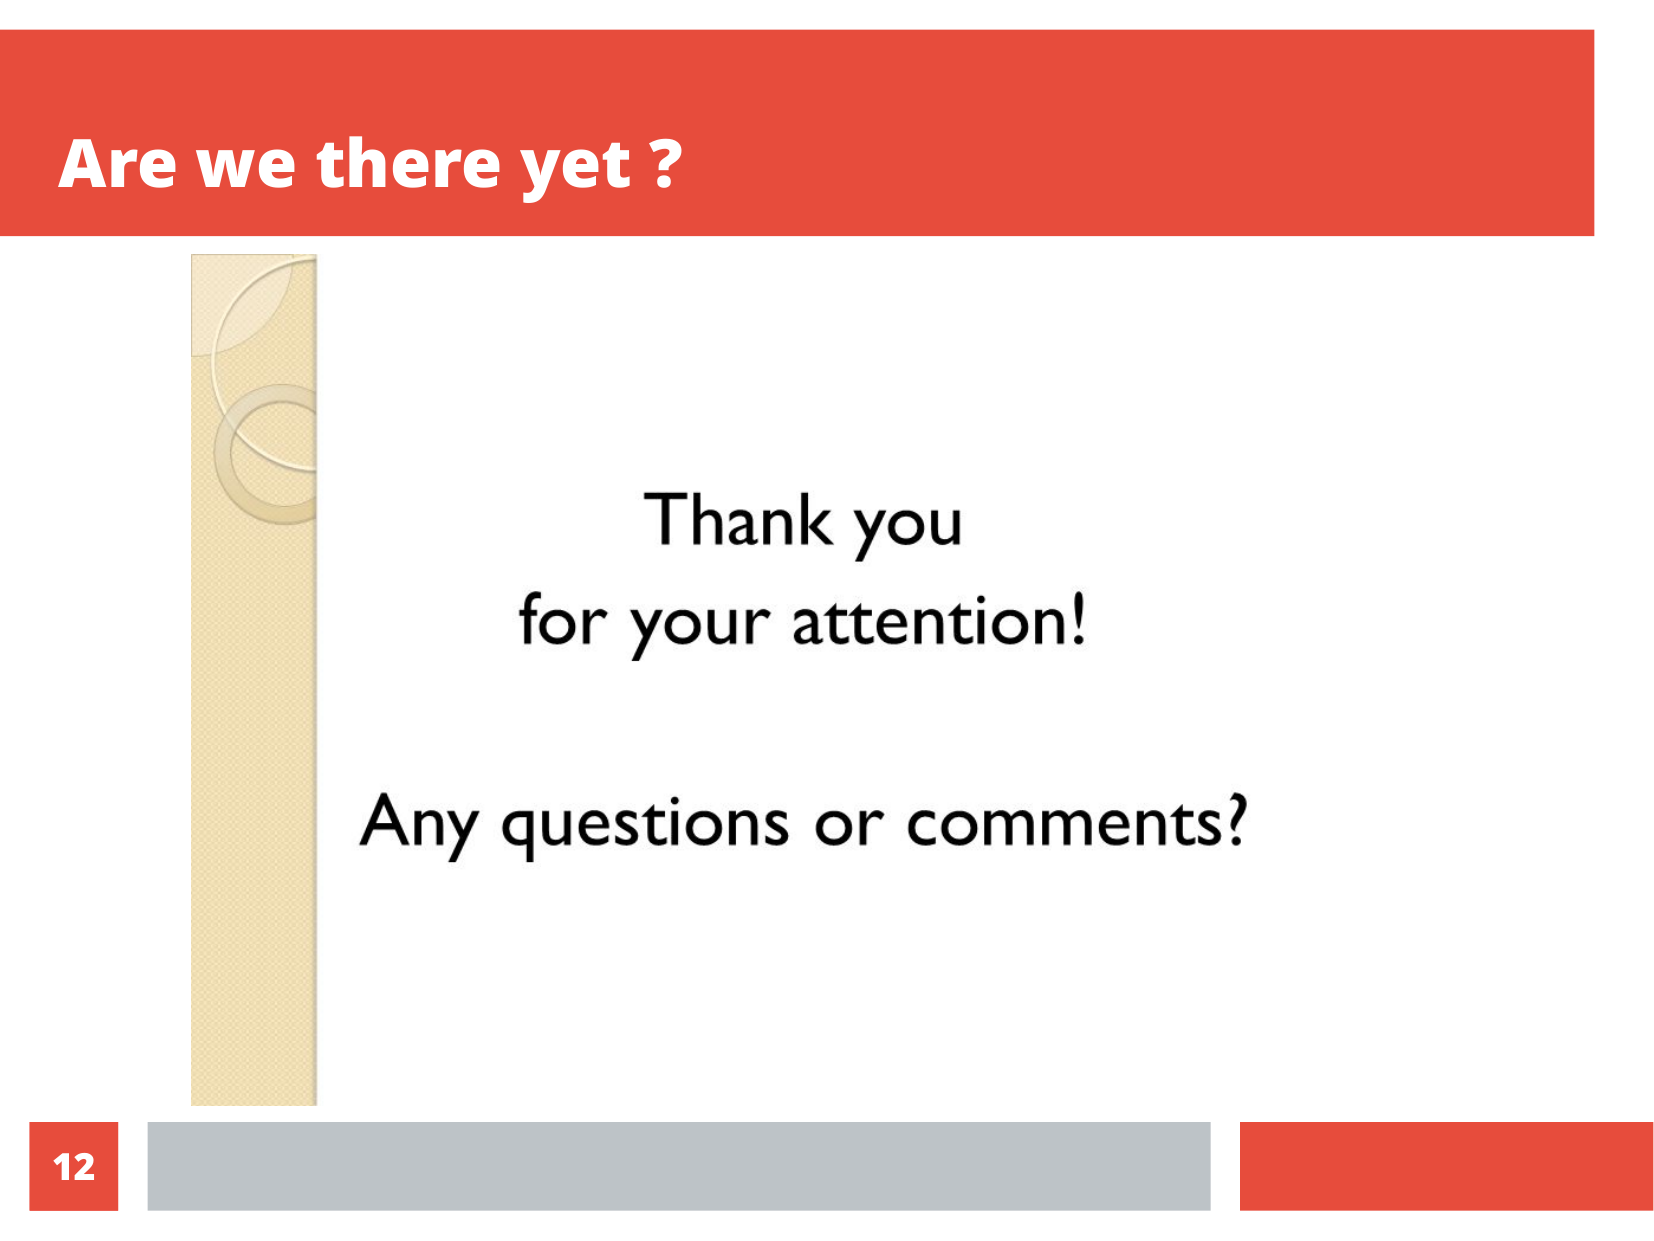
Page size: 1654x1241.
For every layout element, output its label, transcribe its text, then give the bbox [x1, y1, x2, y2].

picture [191, 254, 1326, 1106]
title Are we there yet ? [59, 59, 1595, 207]
